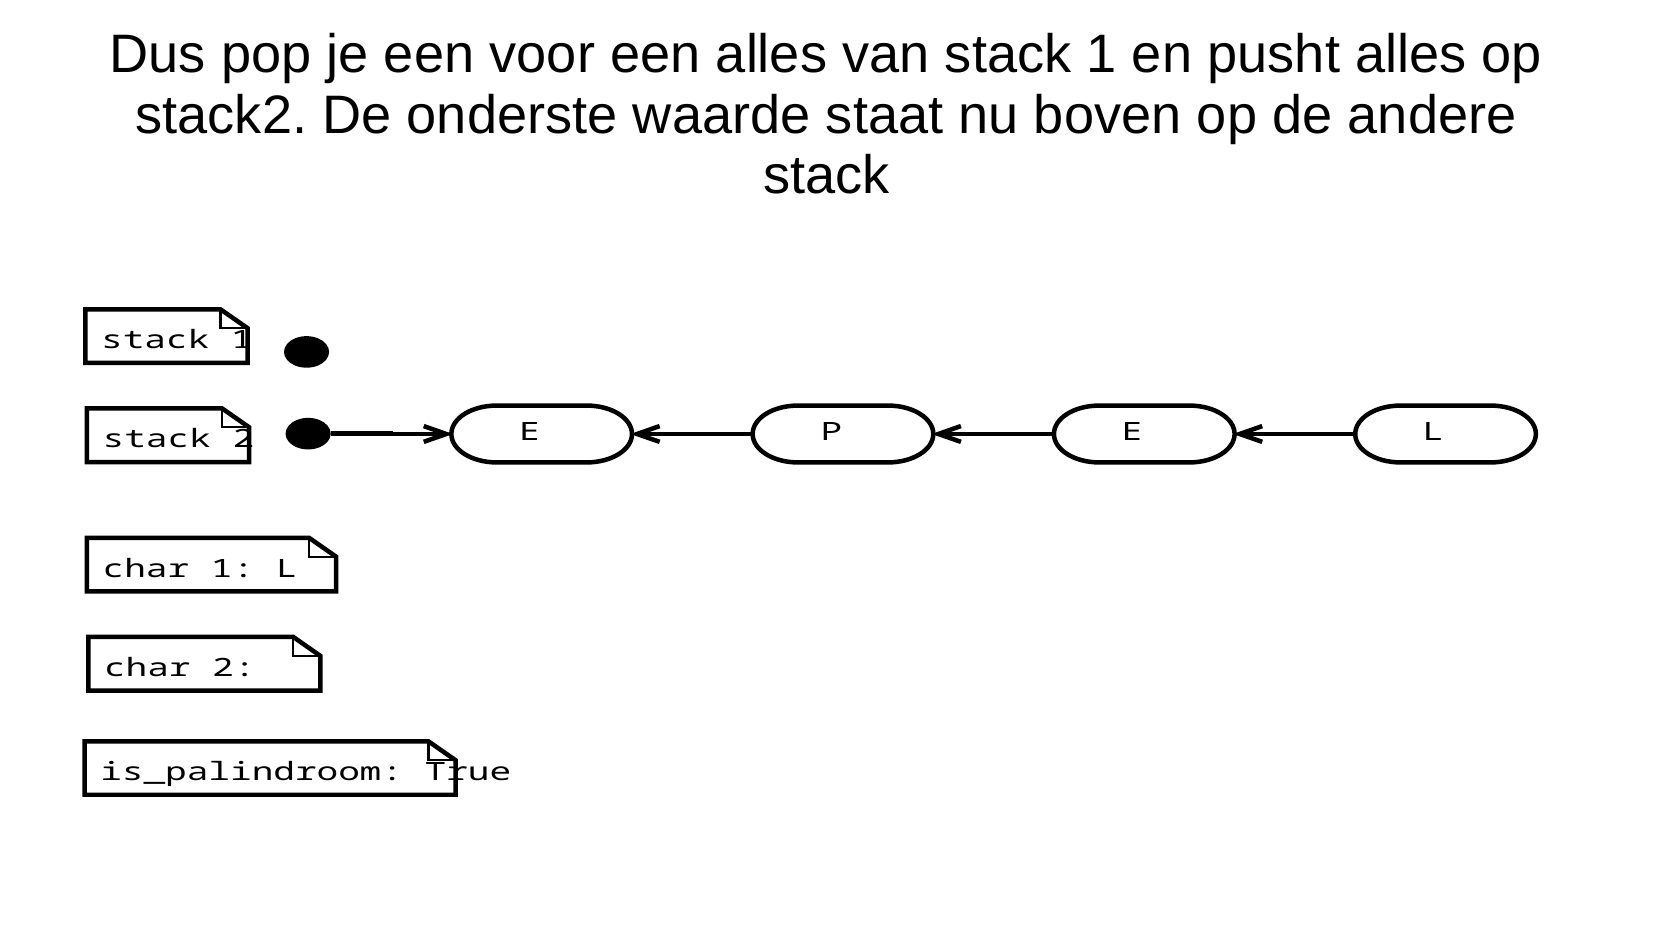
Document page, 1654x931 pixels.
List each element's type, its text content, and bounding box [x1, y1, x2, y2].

picture [82, 307, 1539, 797]
title Dus pop je een voor een alles van stack 1 en pusht alles op stack2. De onderste waarde staat nu boven op de andere stack [82, 0, 1571, 327]
